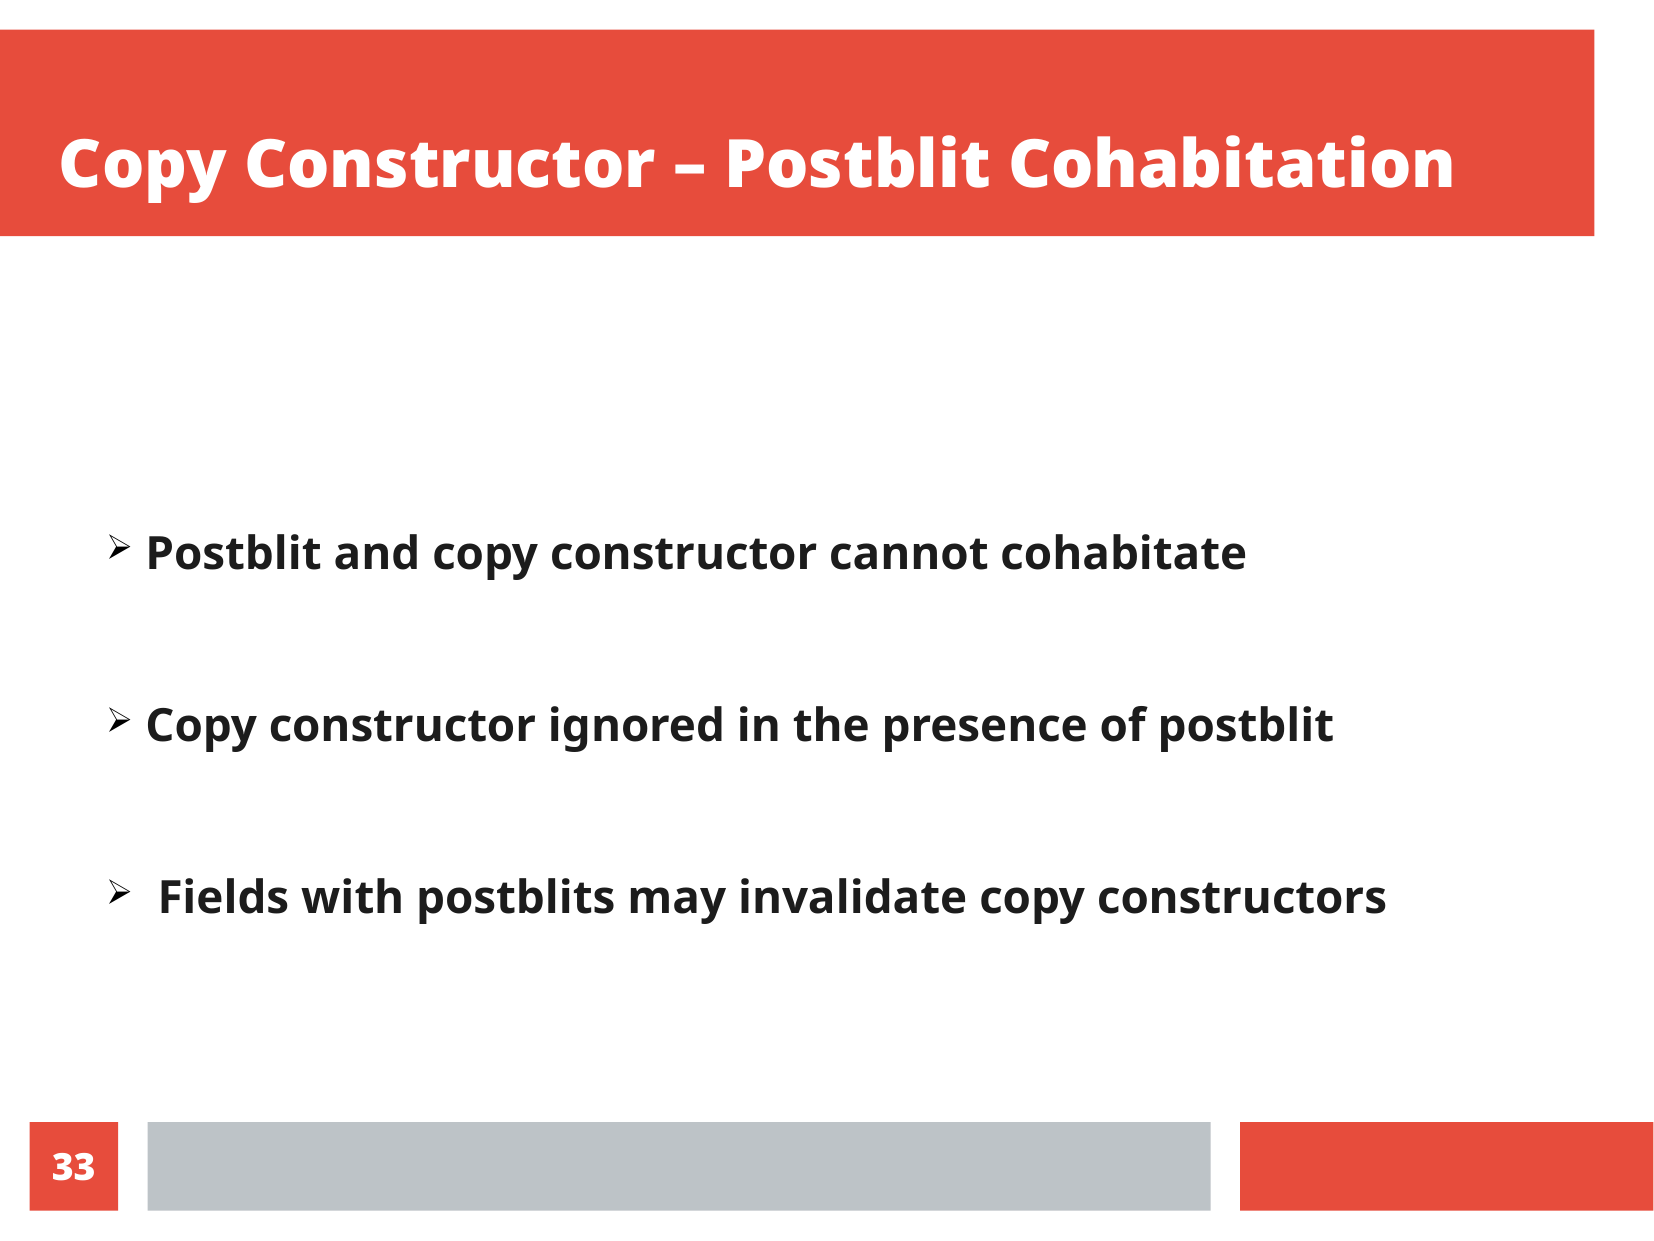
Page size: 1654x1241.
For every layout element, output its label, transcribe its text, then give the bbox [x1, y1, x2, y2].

title Copy Constructor – Postblit Cohabitation [59, 59, 1595, 207]
list Postblit and copy constructor cannot cohabitate Copy constructor ignored in the presence of postblit Fields with postblits may invalidate copy constructors [59, 324, 1565, 1093]
